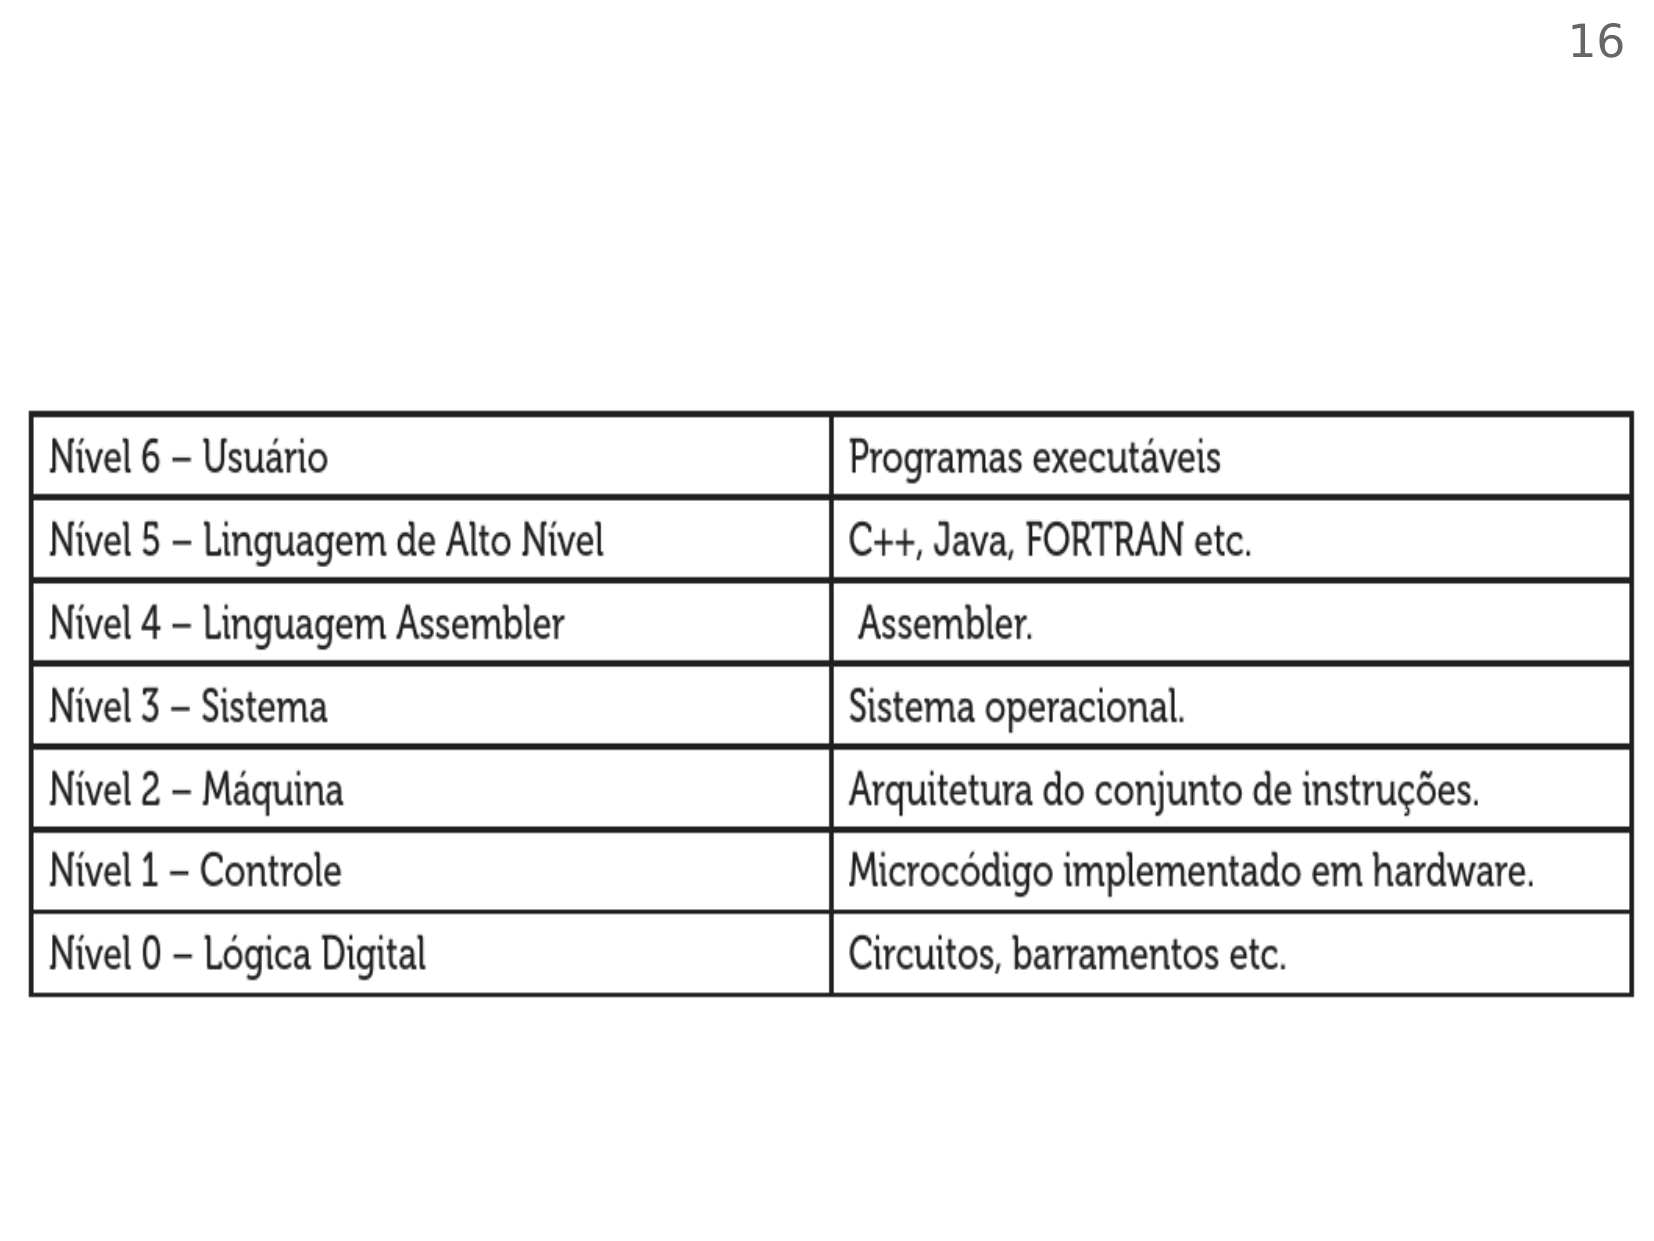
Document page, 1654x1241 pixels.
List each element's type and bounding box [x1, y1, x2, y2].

picture [26, 405, 1639, 1004]
